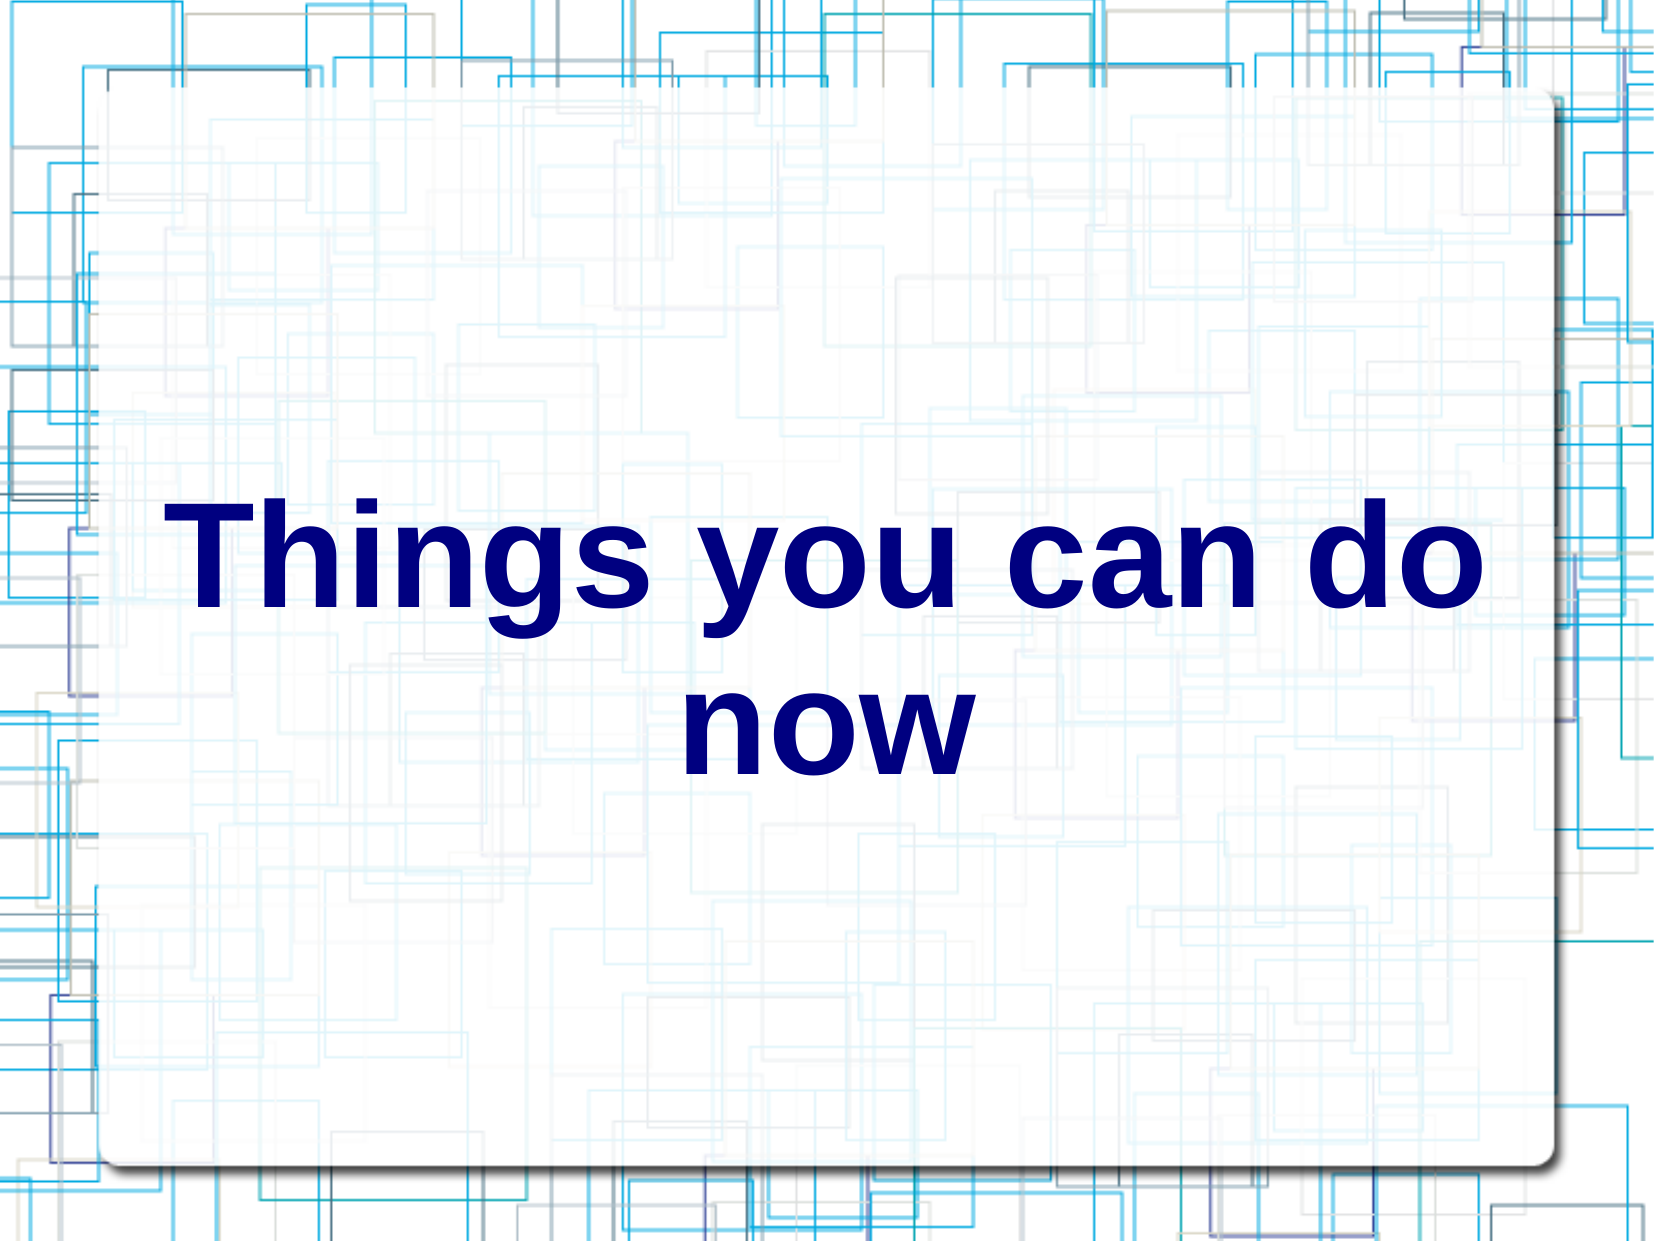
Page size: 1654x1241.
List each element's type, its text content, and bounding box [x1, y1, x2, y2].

picture [0, 0, 1654, 1241]
title Things you can do now [118, 214, 1536, 1063]
